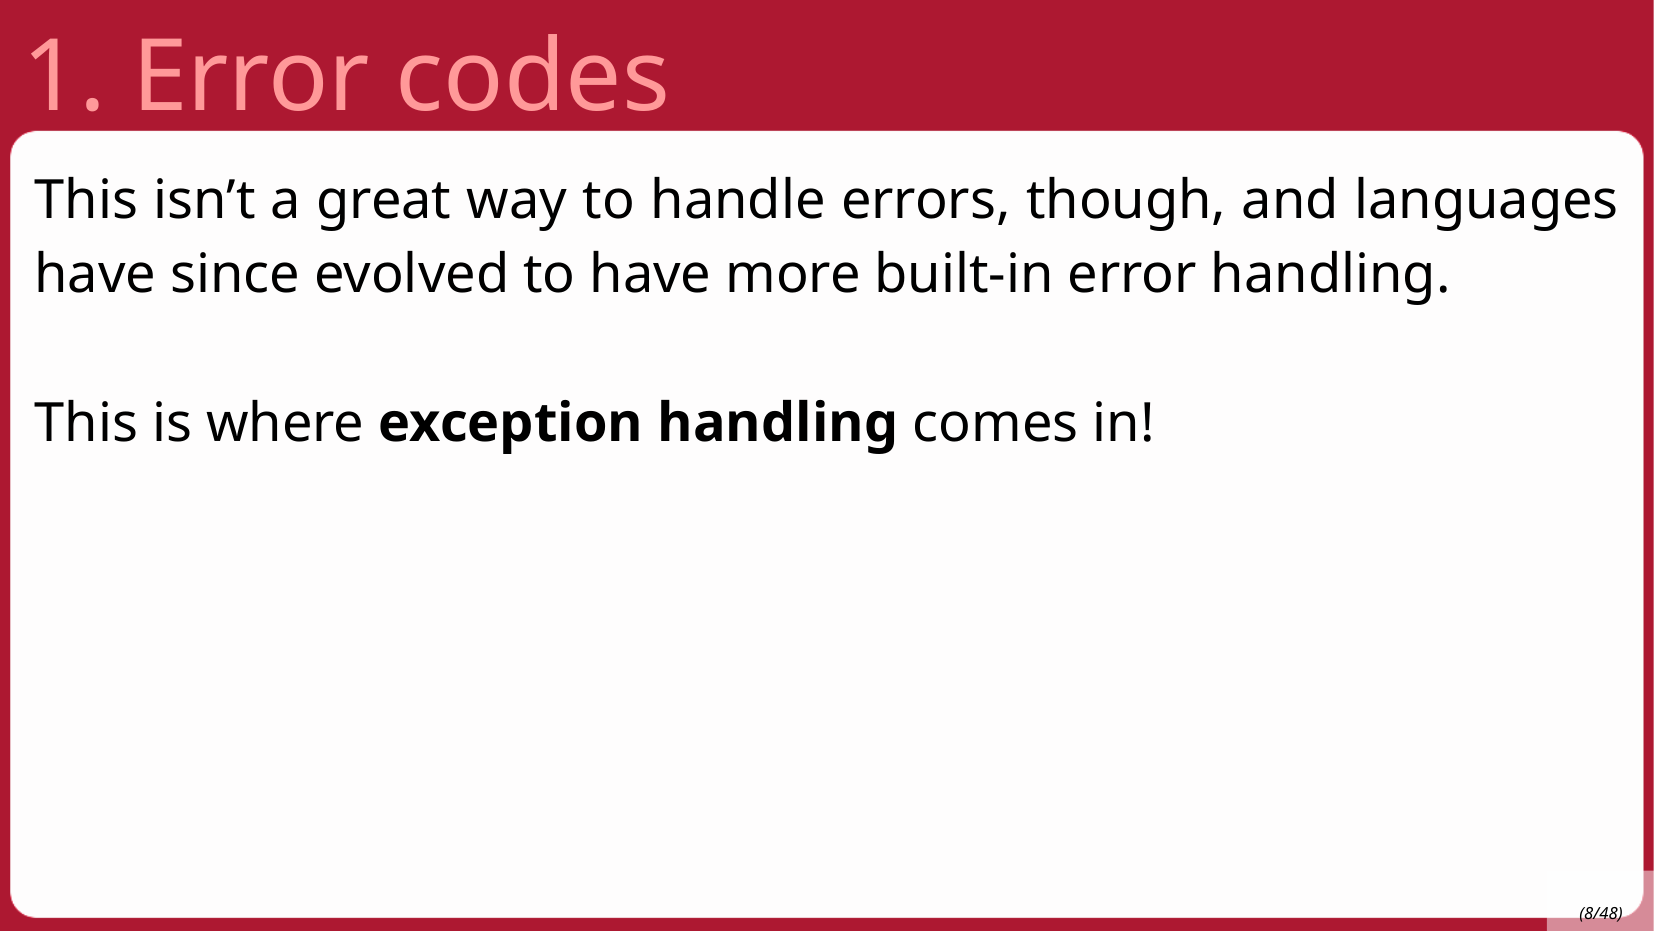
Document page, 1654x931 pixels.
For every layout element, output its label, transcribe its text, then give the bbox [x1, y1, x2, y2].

text_box (<number>/48) [1546, 877, 1654, 931]
title 1. Error codes [22, 7, 1511, 136]
text_box This isn’t a great way to handle errors, though, and languages have since evolved to have more built-in error handling. This is where exception handling comes in! [34, 160, 1622, 489]
picture [0, 0, 1654, 931]
